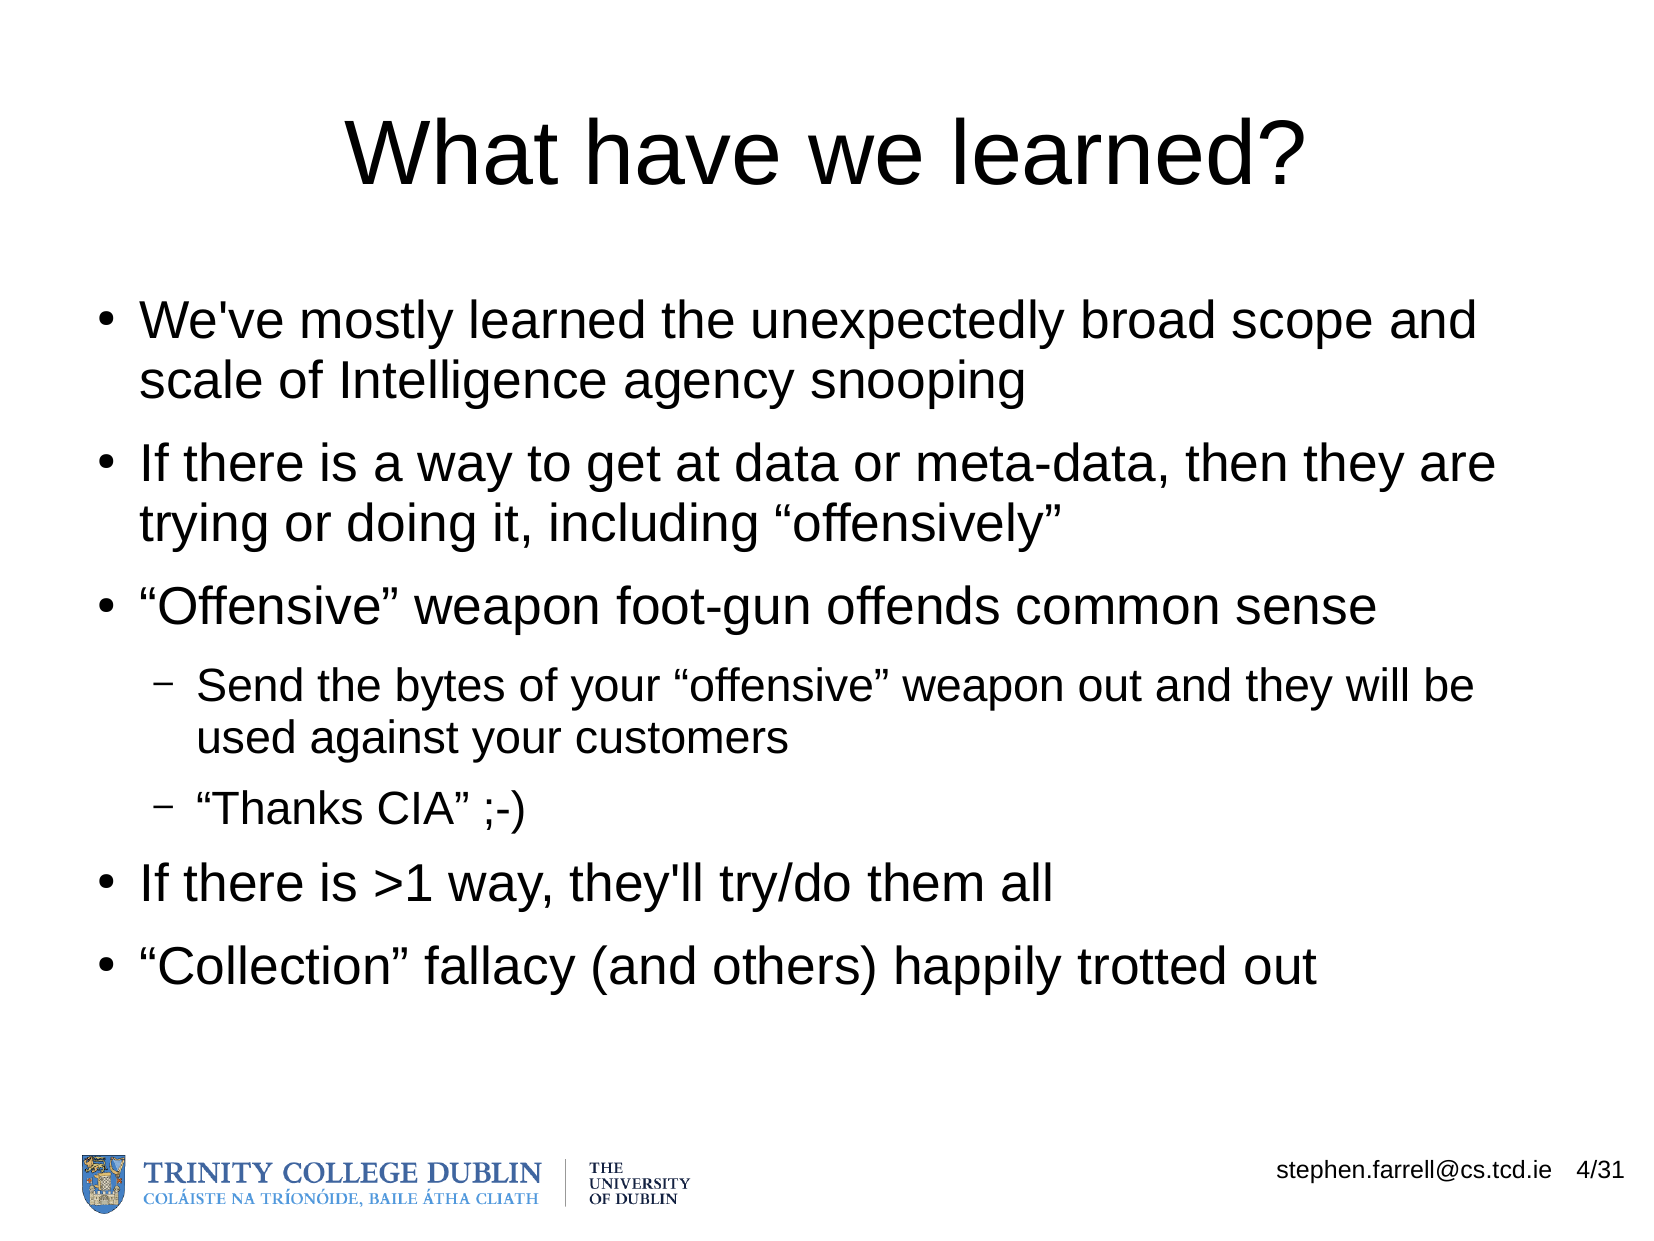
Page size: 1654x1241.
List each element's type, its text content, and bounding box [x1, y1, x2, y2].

picture [82, 1155, 694, 1214]
title What have we learned? [82, 49, 1571, 257]
list We've mostly learned the unexpectedly broad scope and scale of Intelligence agency snooping If there is a way to get at data or meta-data, then they are trying or doing it, including “offensively” “Offensive” weapon foot-gun offends common sense Send the bytes of your “offensive” weapon out and they will be used against your customers “Thanks CIA” ;-) If there is >1 way, they'll try/do them all “Collection” fallacy (and others) happily trotted out [82, 290, 1571, 1010]
